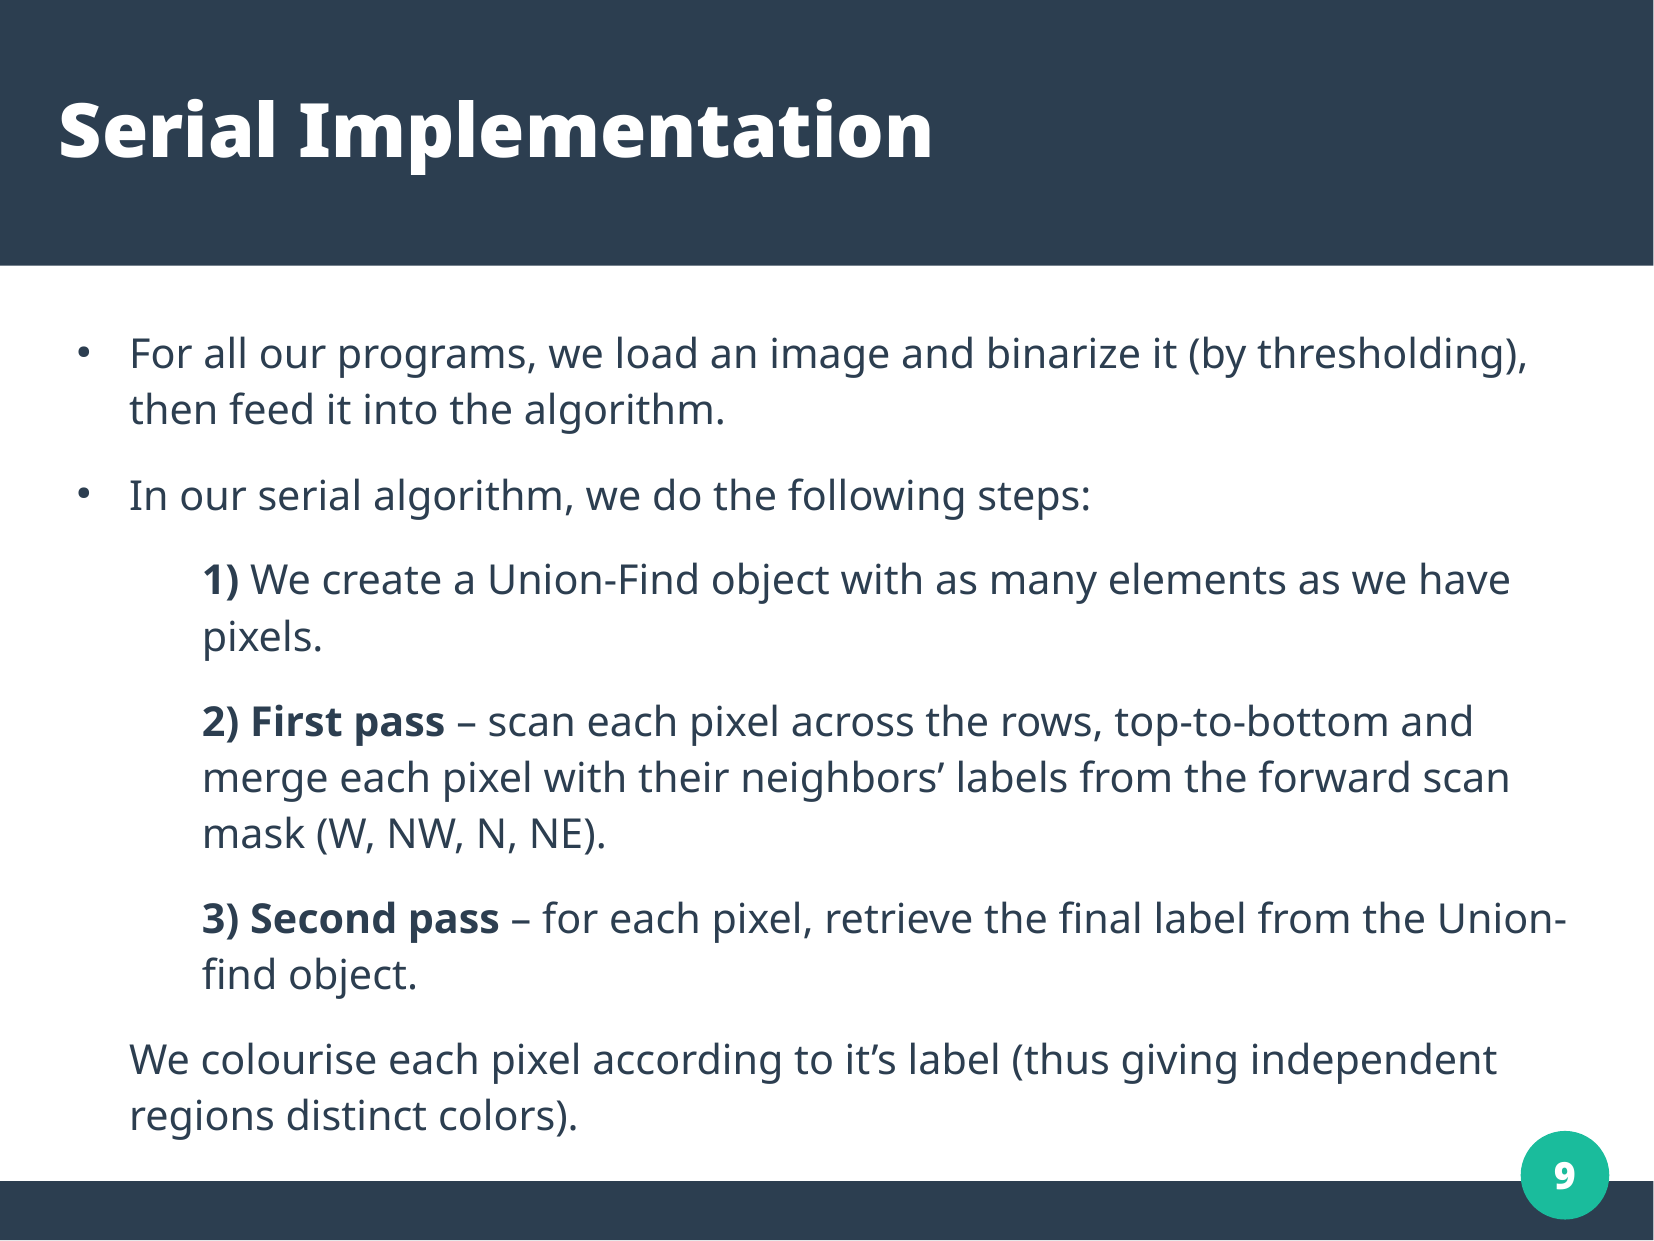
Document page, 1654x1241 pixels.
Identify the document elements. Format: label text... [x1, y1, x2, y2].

title Serial Implementation [59, 49, 1595, 207]
list For all our programs, we load an image and binarize it (by thresholding), then feed it into the algorithm. In our serial algorithm, we do the following steps: 1) We create a Union-Find object with as many elements as we have pixels. 2) First pass – scan each pixel across the rows, top-to-bottom and merge each pixel with their neighbors’ labels from the forward scan mask (W, NW, N, NE). 3) Second pass – for each pixel, retrieve the final label from the Union-find object. We colourise each pixel according to it’s label (thus giving independent regions distinct colors). [59, 324, 1595, 1152]
